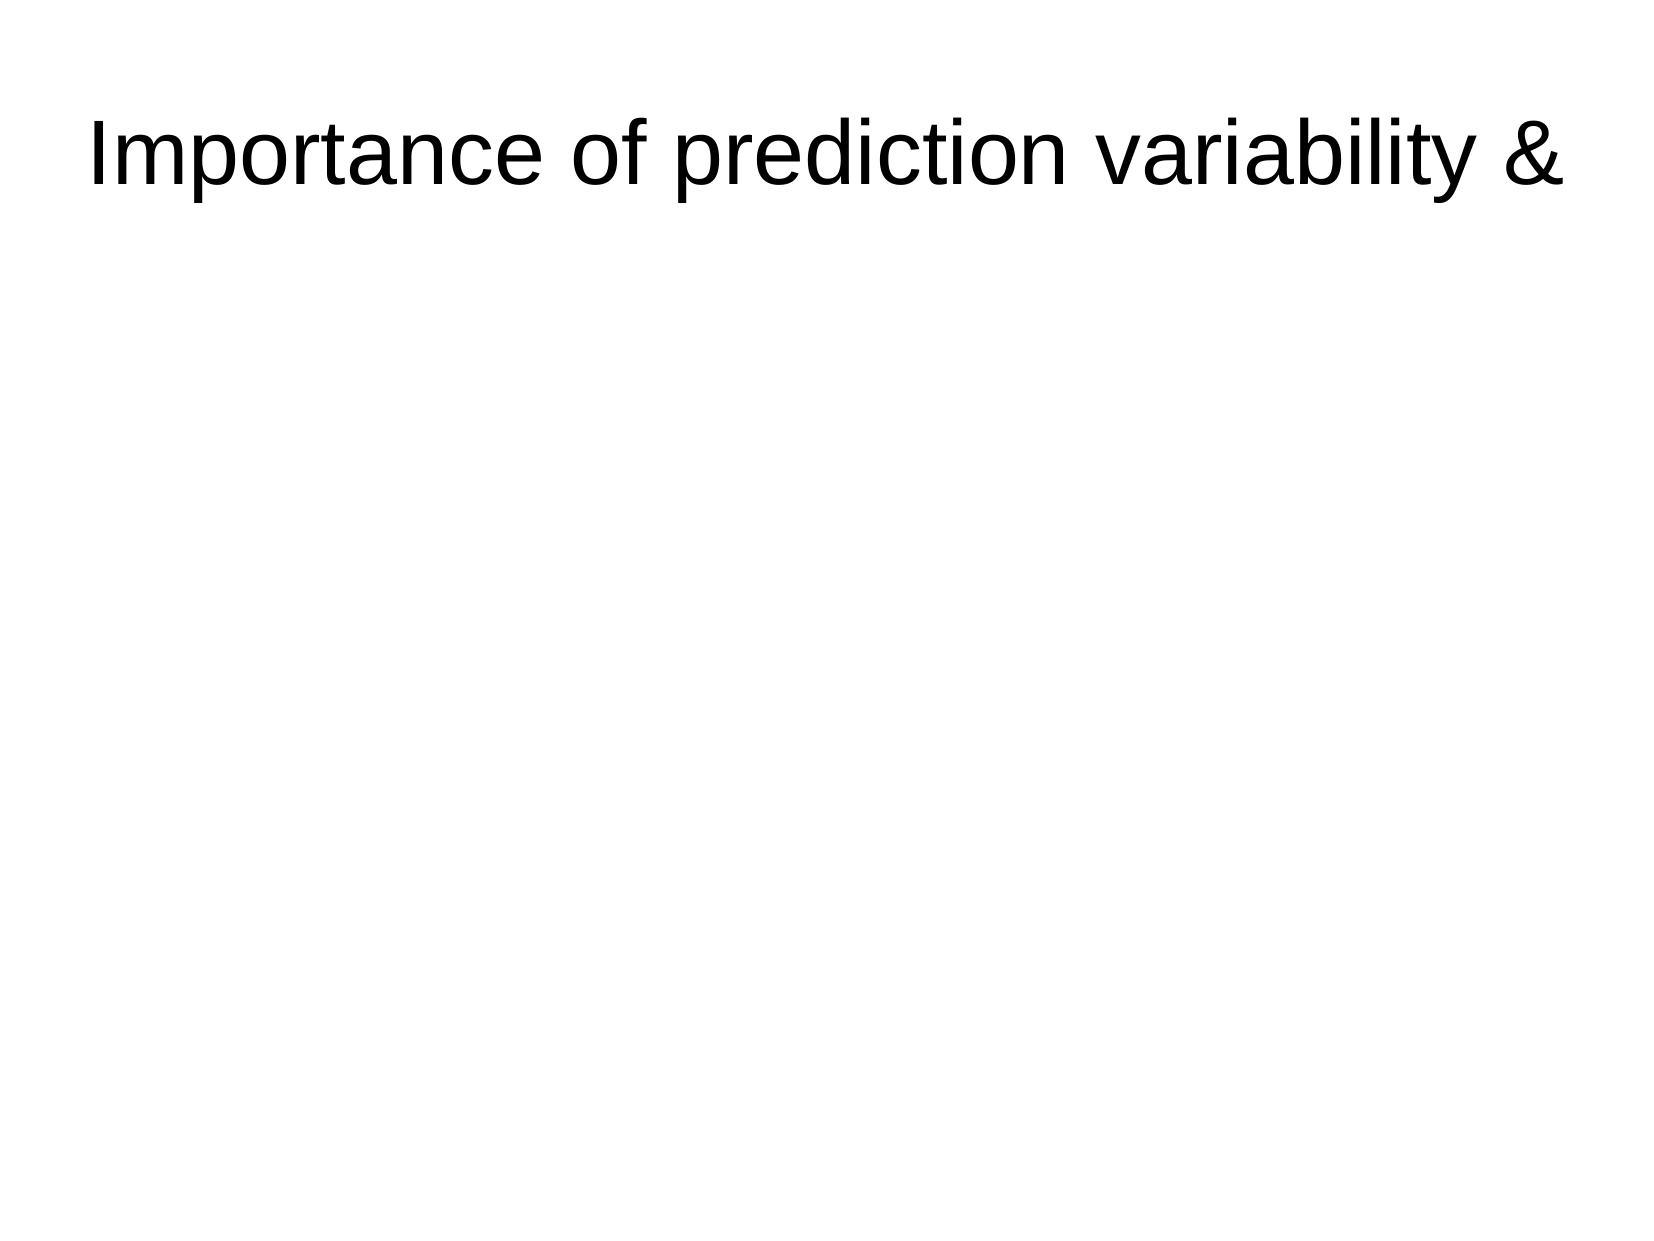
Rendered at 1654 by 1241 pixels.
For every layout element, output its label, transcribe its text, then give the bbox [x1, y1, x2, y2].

title Importance of prediction variability & [82, 49, 1571, 257]
